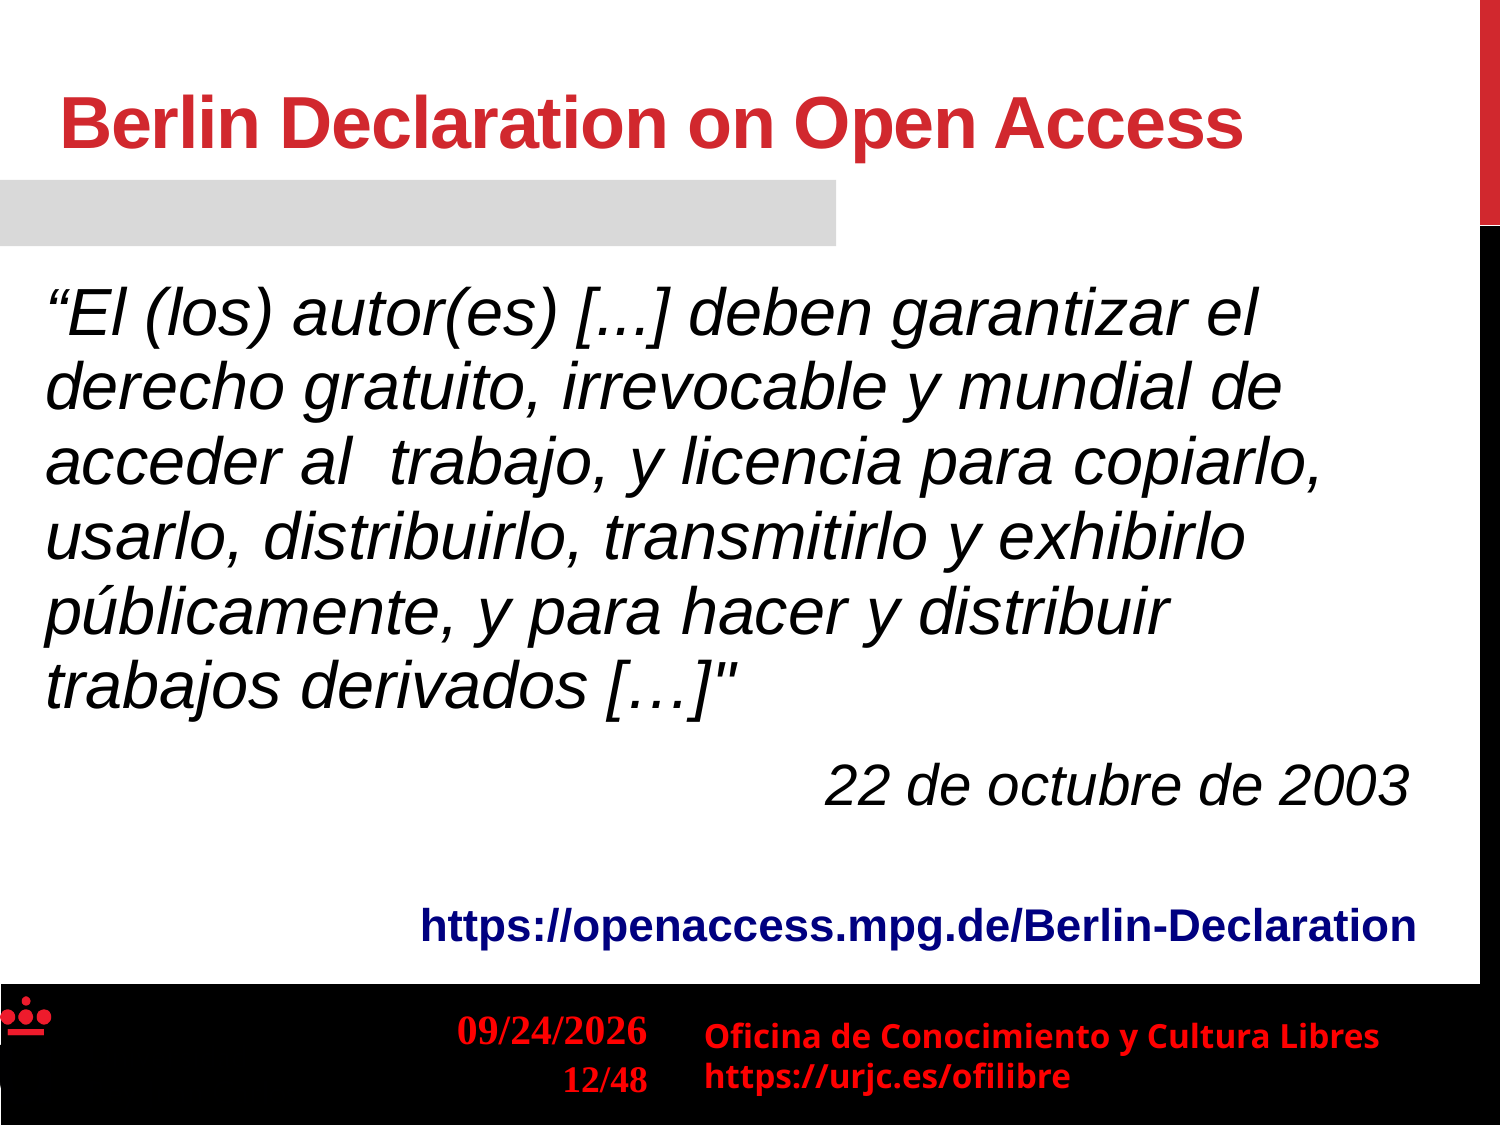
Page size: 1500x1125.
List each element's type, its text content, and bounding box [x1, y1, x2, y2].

text_box “El (los) autor(es) [...] deben garantizar el derecho gratuito, irrevocable y mundial de acceder al trabajo, y licencia para copiarlo, usarlo, distribuirlo, transmitirlo y exhibirlo públicamente, y para hacer y distribuir trabajos derivados […]'' 22 de octubre de 2003 [30, 267, 1426, 826]
text_box https://openaccess.mpg.de/Berlin-Declaration [405, 892, 1441, 961]
text_box Berlin Declaration on Open Access [0, 24, 1326, 172]
title [75, 15, 1425, 172]
